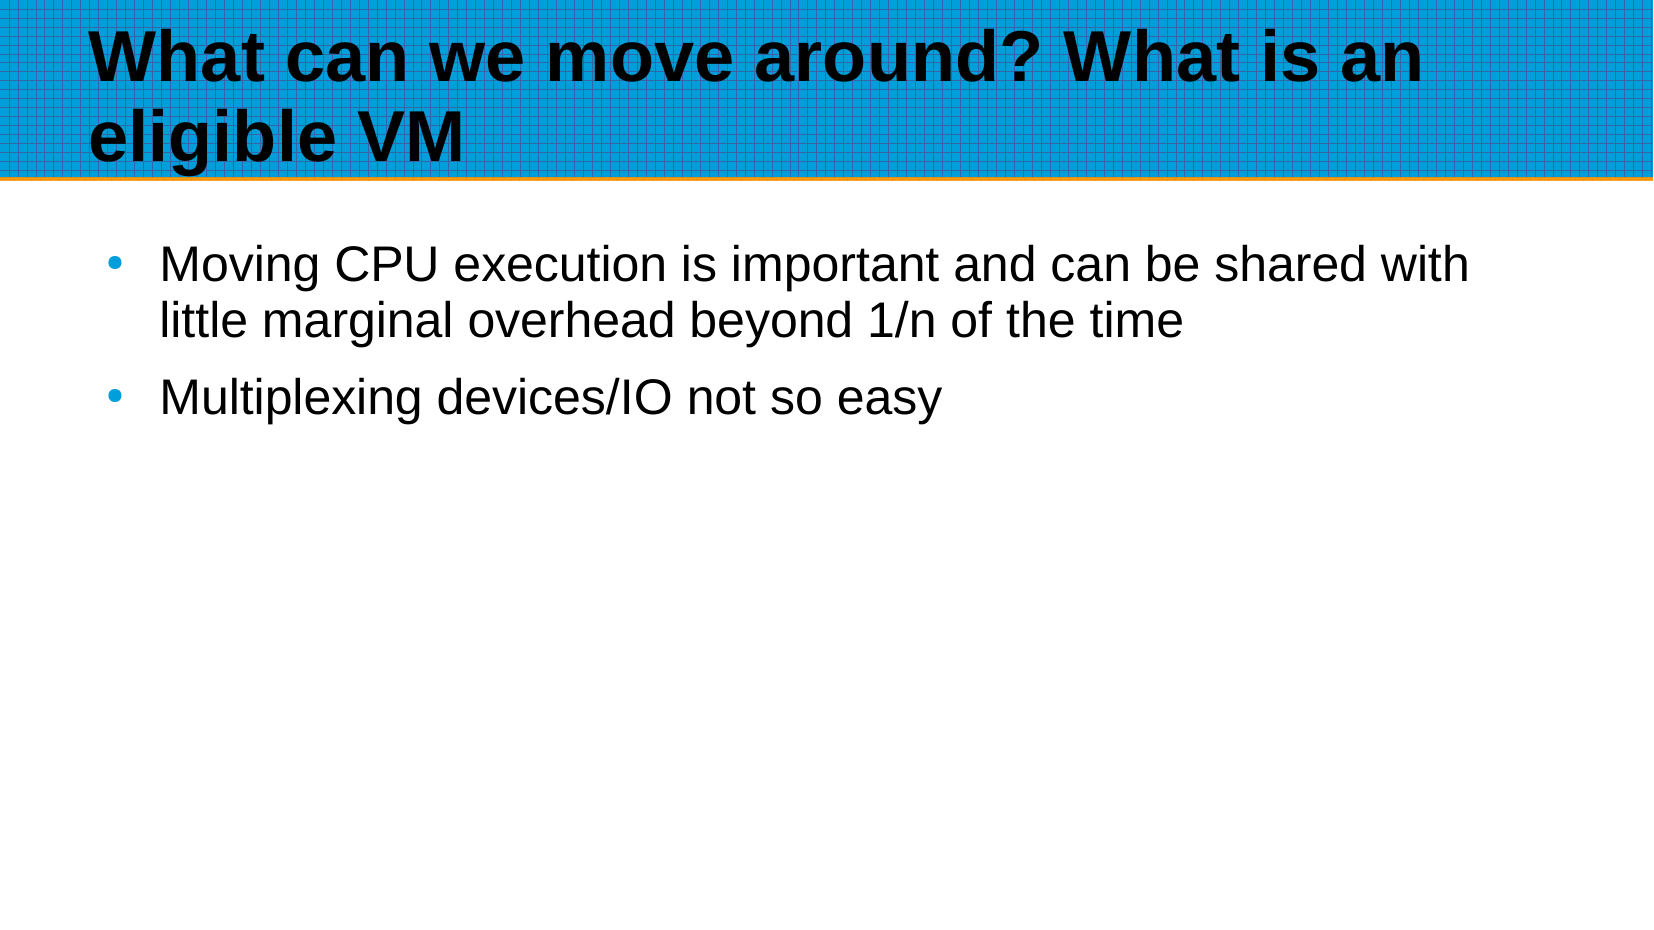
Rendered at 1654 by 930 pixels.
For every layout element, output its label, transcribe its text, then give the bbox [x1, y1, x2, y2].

list Moving CPU execution is important and can be shared with little marginal overhead beyond 1/n of the time Multiplexing devices/IO not so easy [88, 236, 1565, 812]
title What can we move around? What is an eligible VM [88, 14, 1565, 178]
